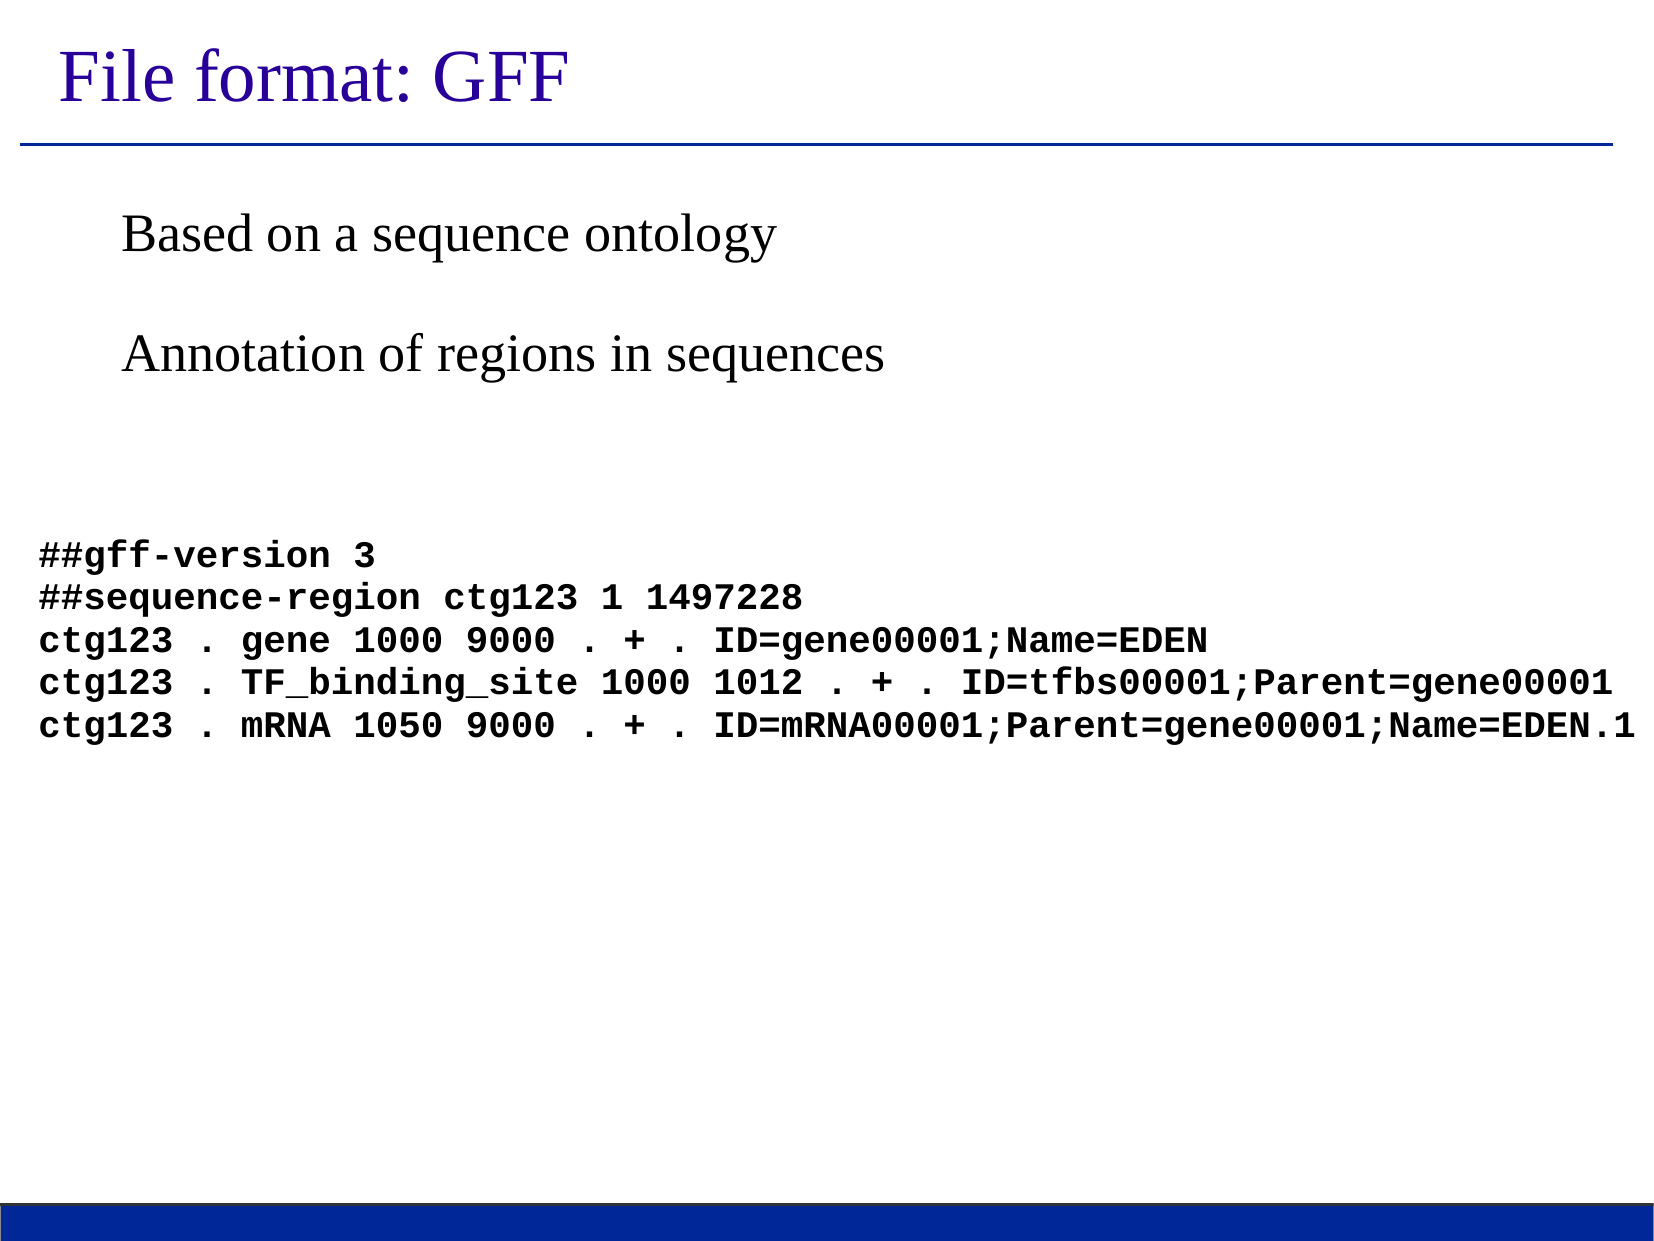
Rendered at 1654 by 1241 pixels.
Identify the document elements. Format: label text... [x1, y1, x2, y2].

text_box File format: GFF [59, 34, 944, 119]
text_box ##gff-version 3 ##sequence-region ctg123 1 1497228 ctg123 . gene 1000 9000 . + . ID=gene00001;Name=EDEN ctg123 . TF_binding_site 1000 1012 . + . ID=tfbs00001;Parent=gene00001 ctg123 . mRNA 1050 9000 . + . ID=mRNA00001;Parent=gene00001;Name=EDEN.1 [23, 528, 1654, 910]
text_box Based on a sequence ontology Annotation of regions in sequences [106, 195, 902, 452]
